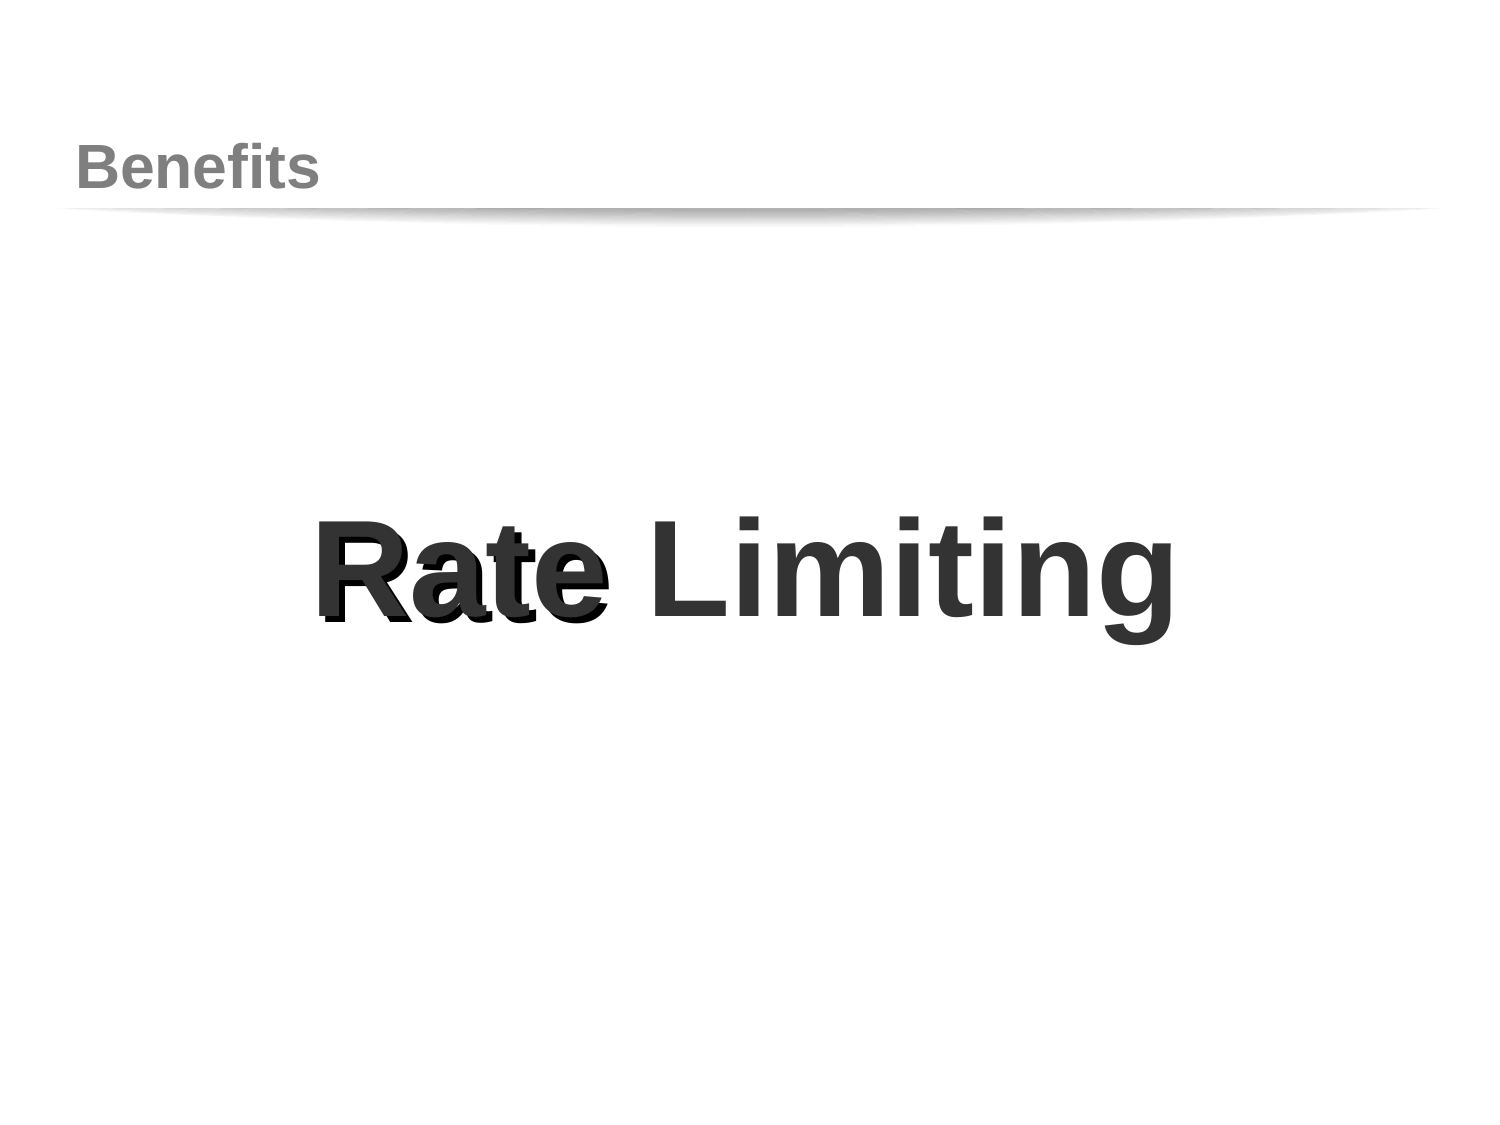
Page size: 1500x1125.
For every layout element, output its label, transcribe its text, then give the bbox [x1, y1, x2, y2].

text_box Rate Limiting [310, 479, 1190, 646]
title Benefits [75, 71, 1426, 203]
